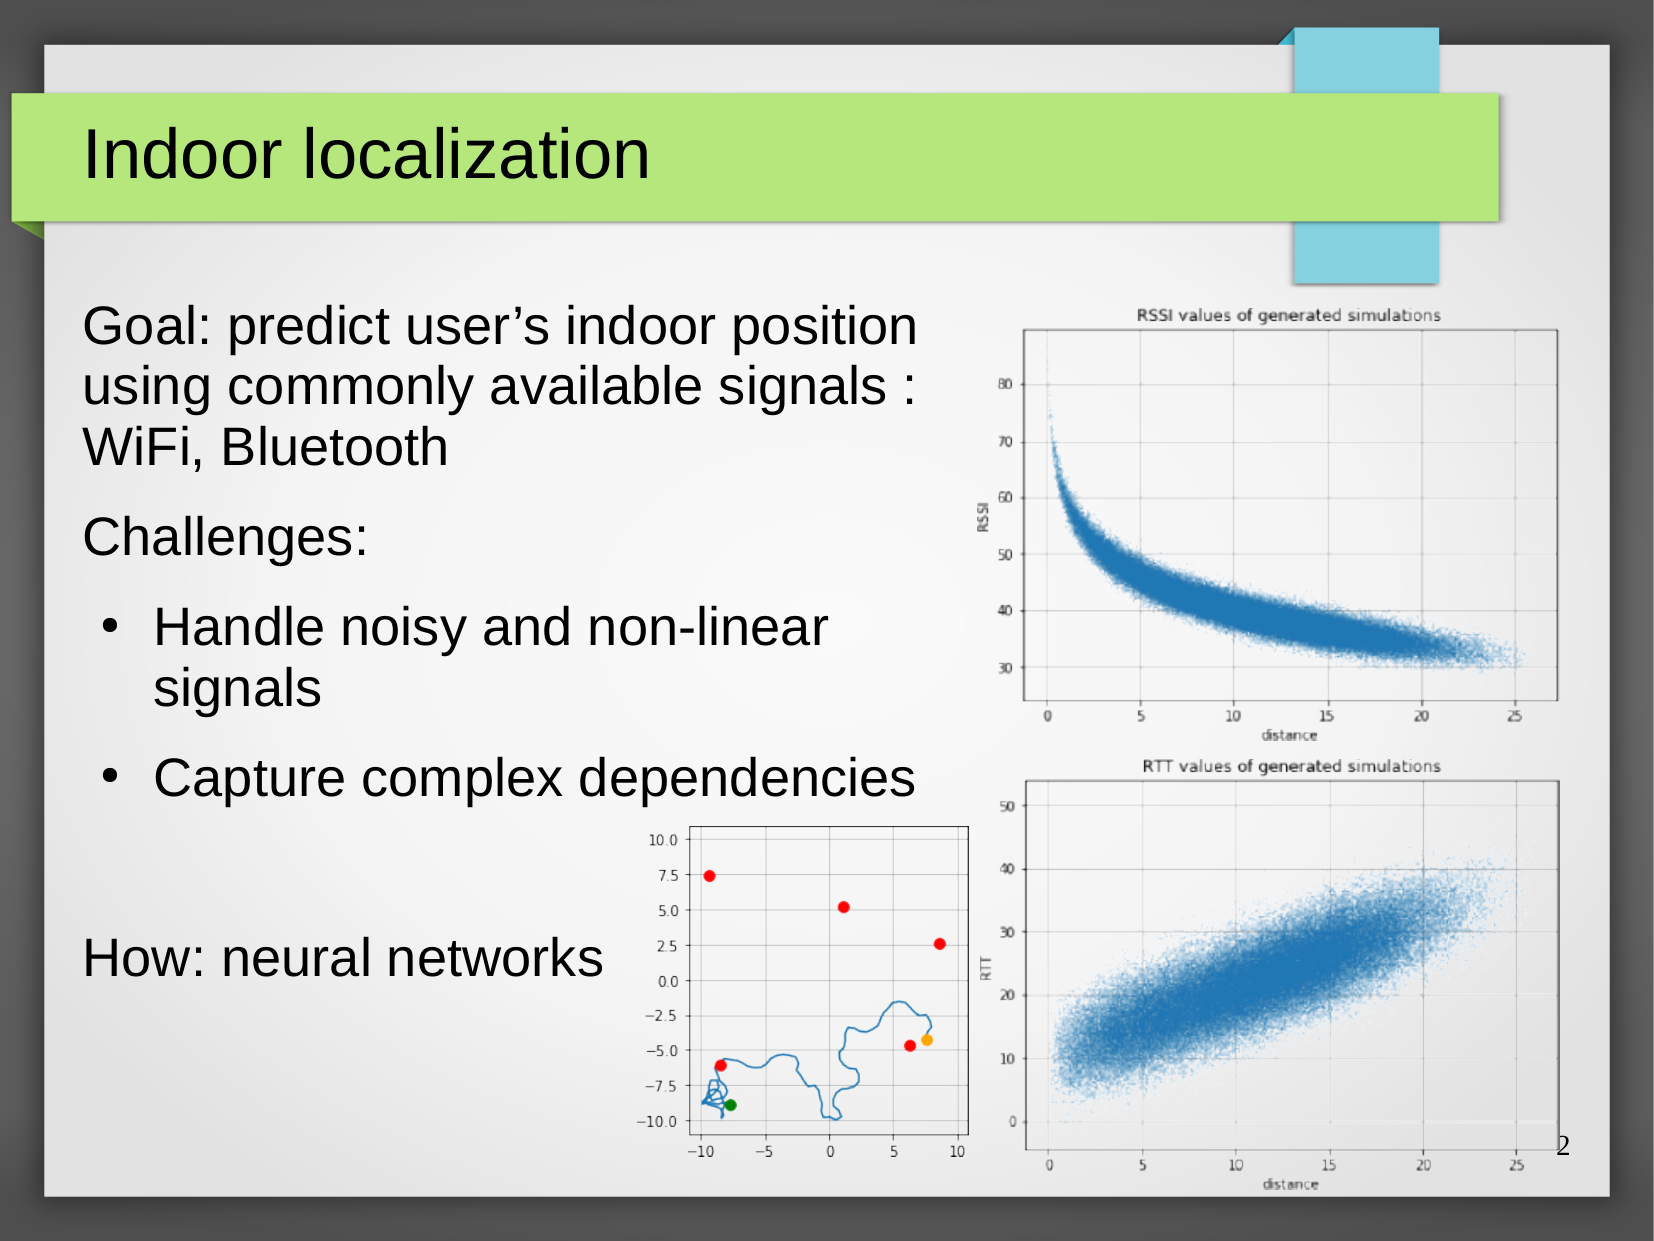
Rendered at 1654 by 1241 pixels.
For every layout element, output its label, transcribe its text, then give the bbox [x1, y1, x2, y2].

picture [0, 0, 1654, 1241]
list Goal: predict user’s indoor position using commonly available signals : WiFi, Bluetooth Challenges: Handle noisy and non-linear signals Capture complex dependencies How: neural networks [82, 295, 957, 1015]
title Indoor localization [82, 94, 1264, 213]
